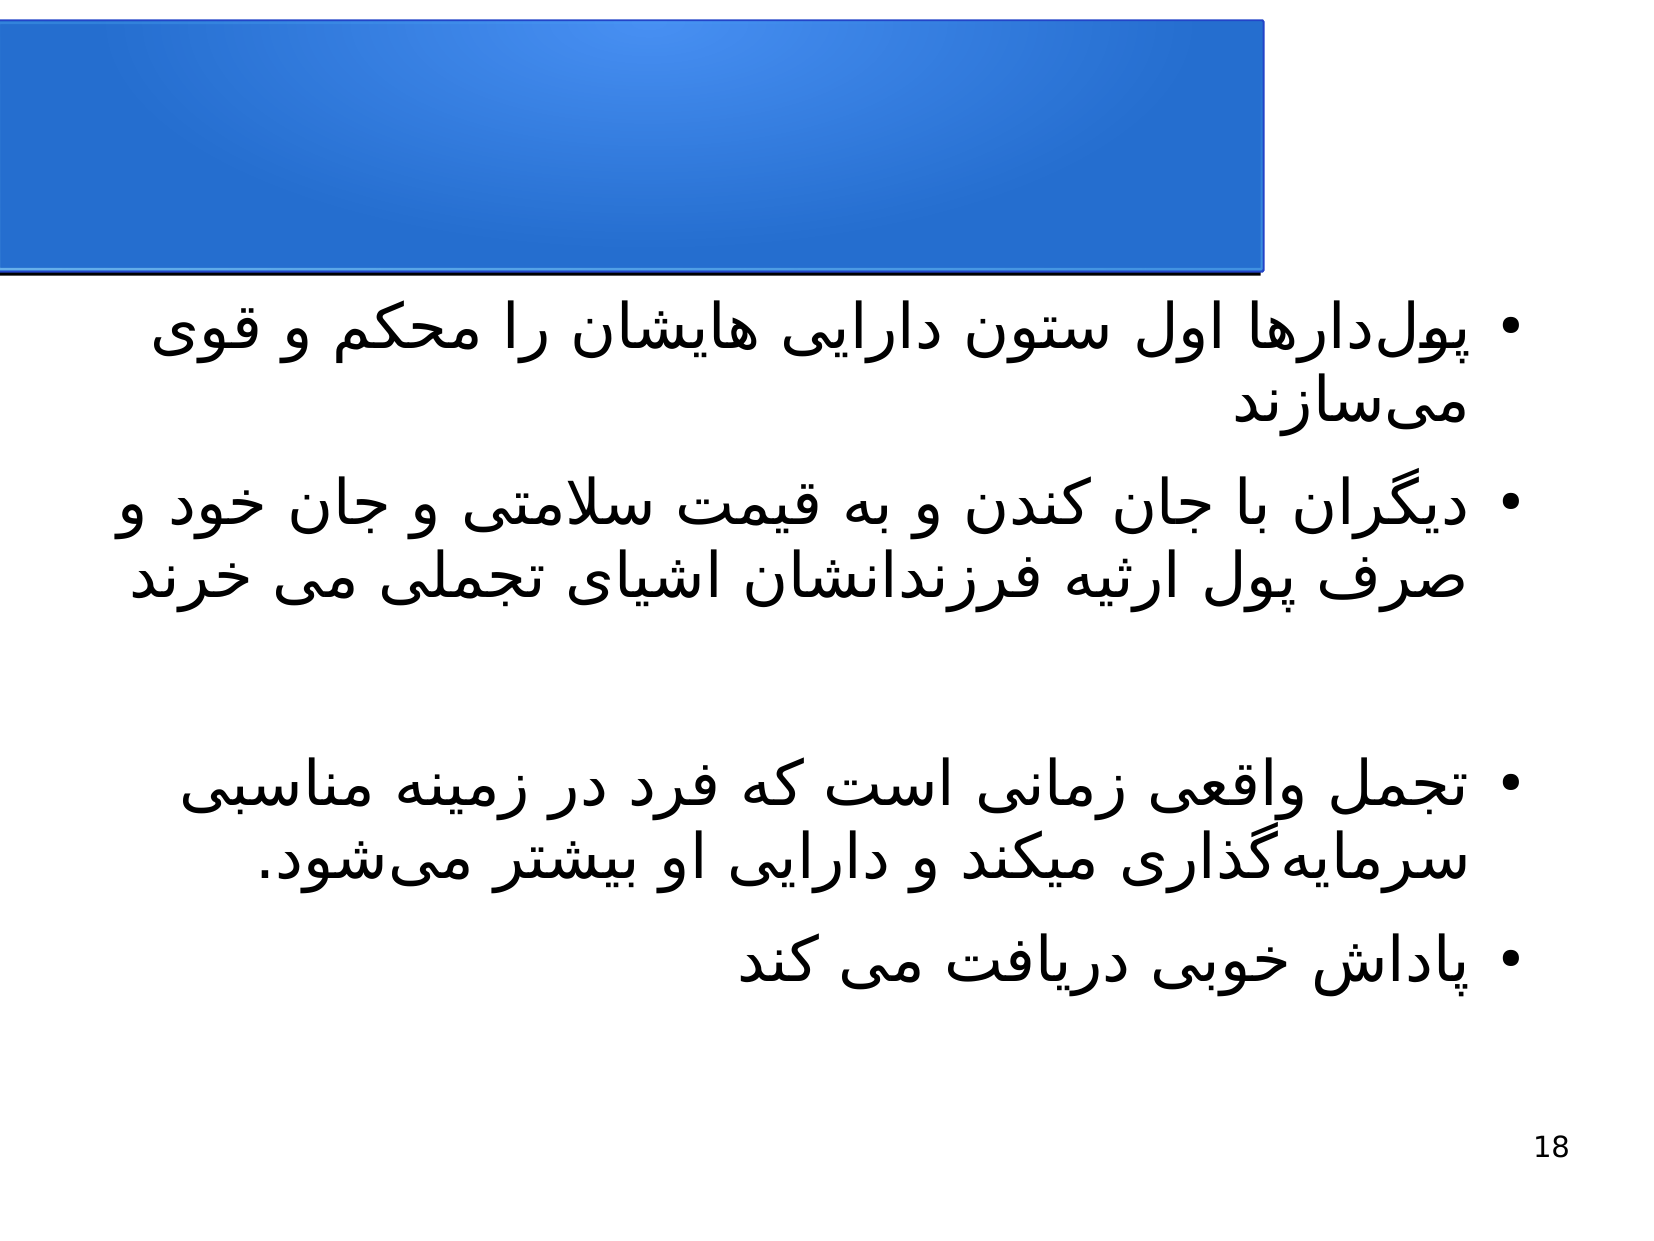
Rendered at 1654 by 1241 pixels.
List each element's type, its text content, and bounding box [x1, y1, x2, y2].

list پول‌دارها اول ستون دارایی هایشان را محکم و قوی می‌سازند دیگران با جان کندن و به قیمت سلامتی و جان خود و صرف پول ارثیه فرزندانشان اشیای تجملی می خرند تجمل واقعی زمانی است که فرد در زمینه مناسبی سرمایه‌گذاری میکند و دارایی او بیشتر می‌شود. پاداش خوبی دریافت می کند [82, 290, 1538, 1010]
